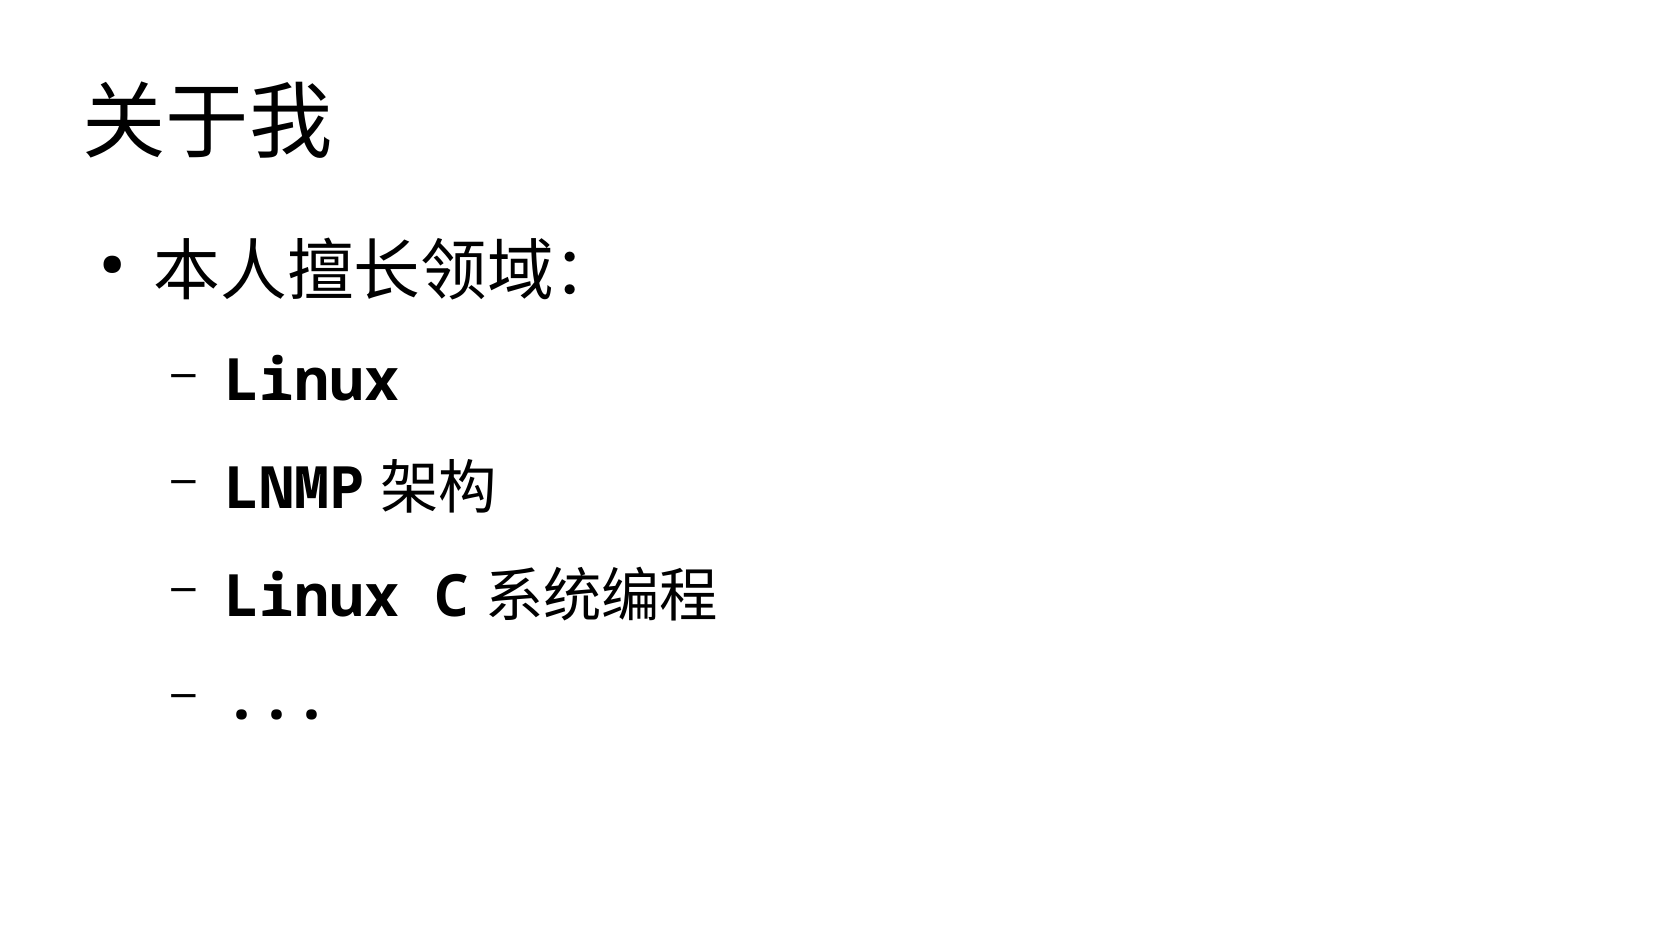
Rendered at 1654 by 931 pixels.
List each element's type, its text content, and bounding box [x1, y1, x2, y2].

title 关于我 [82, 37, 1571, 193]
list 本人擅长领域： Linux LNMP架构 Linux C系统编程 ... [82, 217, 1571, 848]
